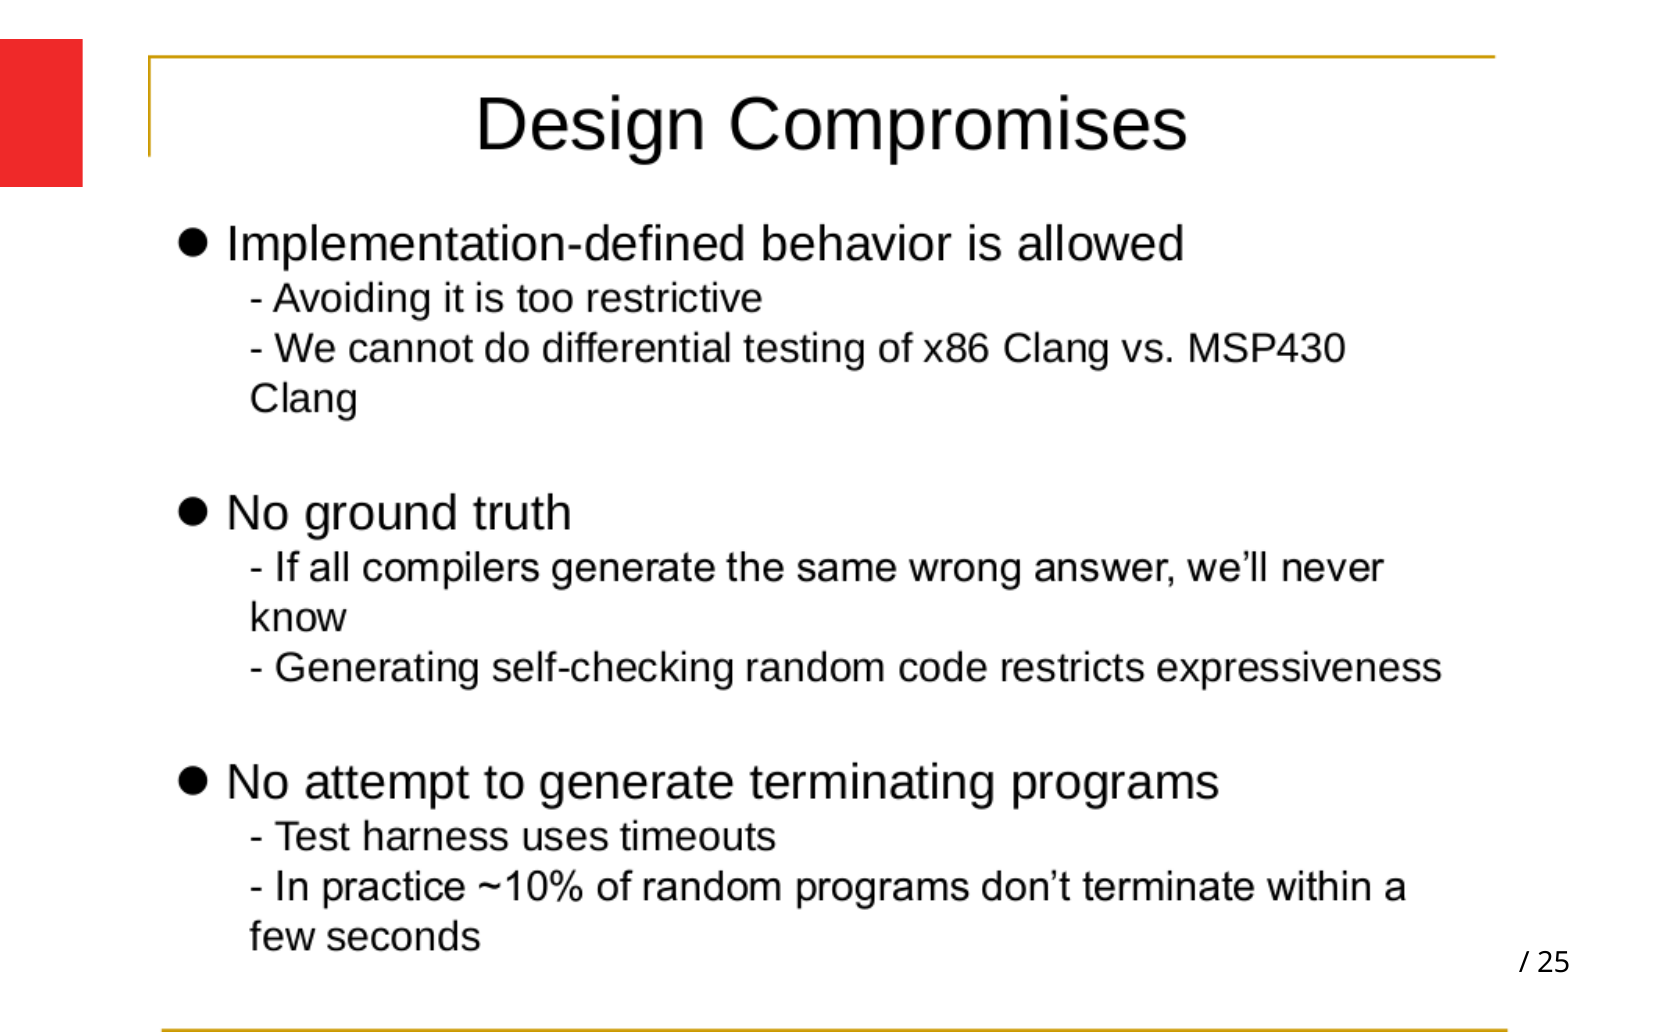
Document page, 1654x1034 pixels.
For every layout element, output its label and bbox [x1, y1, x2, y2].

picture [148, 54, 1514, 1032]
